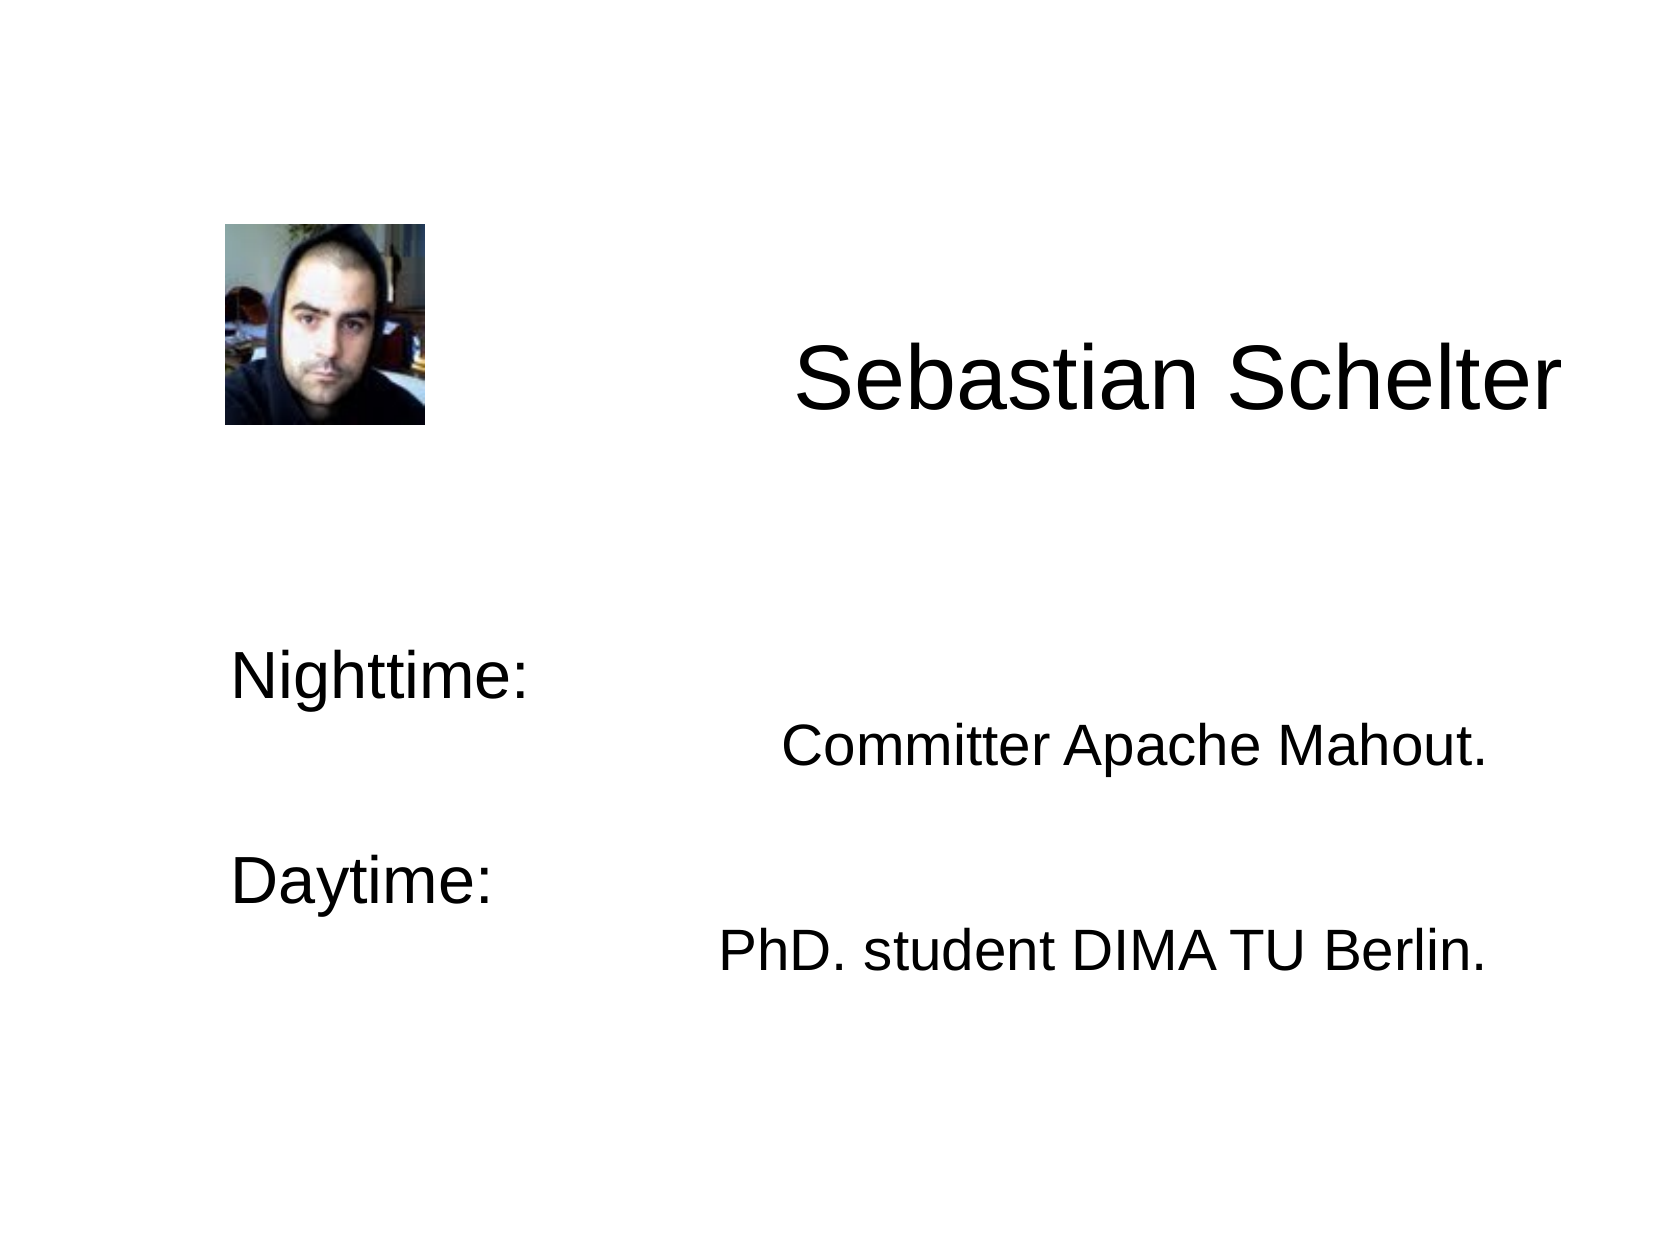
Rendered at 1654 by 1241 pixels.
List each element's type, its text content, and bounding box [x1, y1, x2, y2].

text_box Sebastian Schelter [778, 318, 1579, 437]
picture [225, 224, 425, 425]
text_box Nighttime: Committer Apache Mahout. Daytime: PhD. student DIMA TU Berlin. [216, 631, 1506, 1056]
